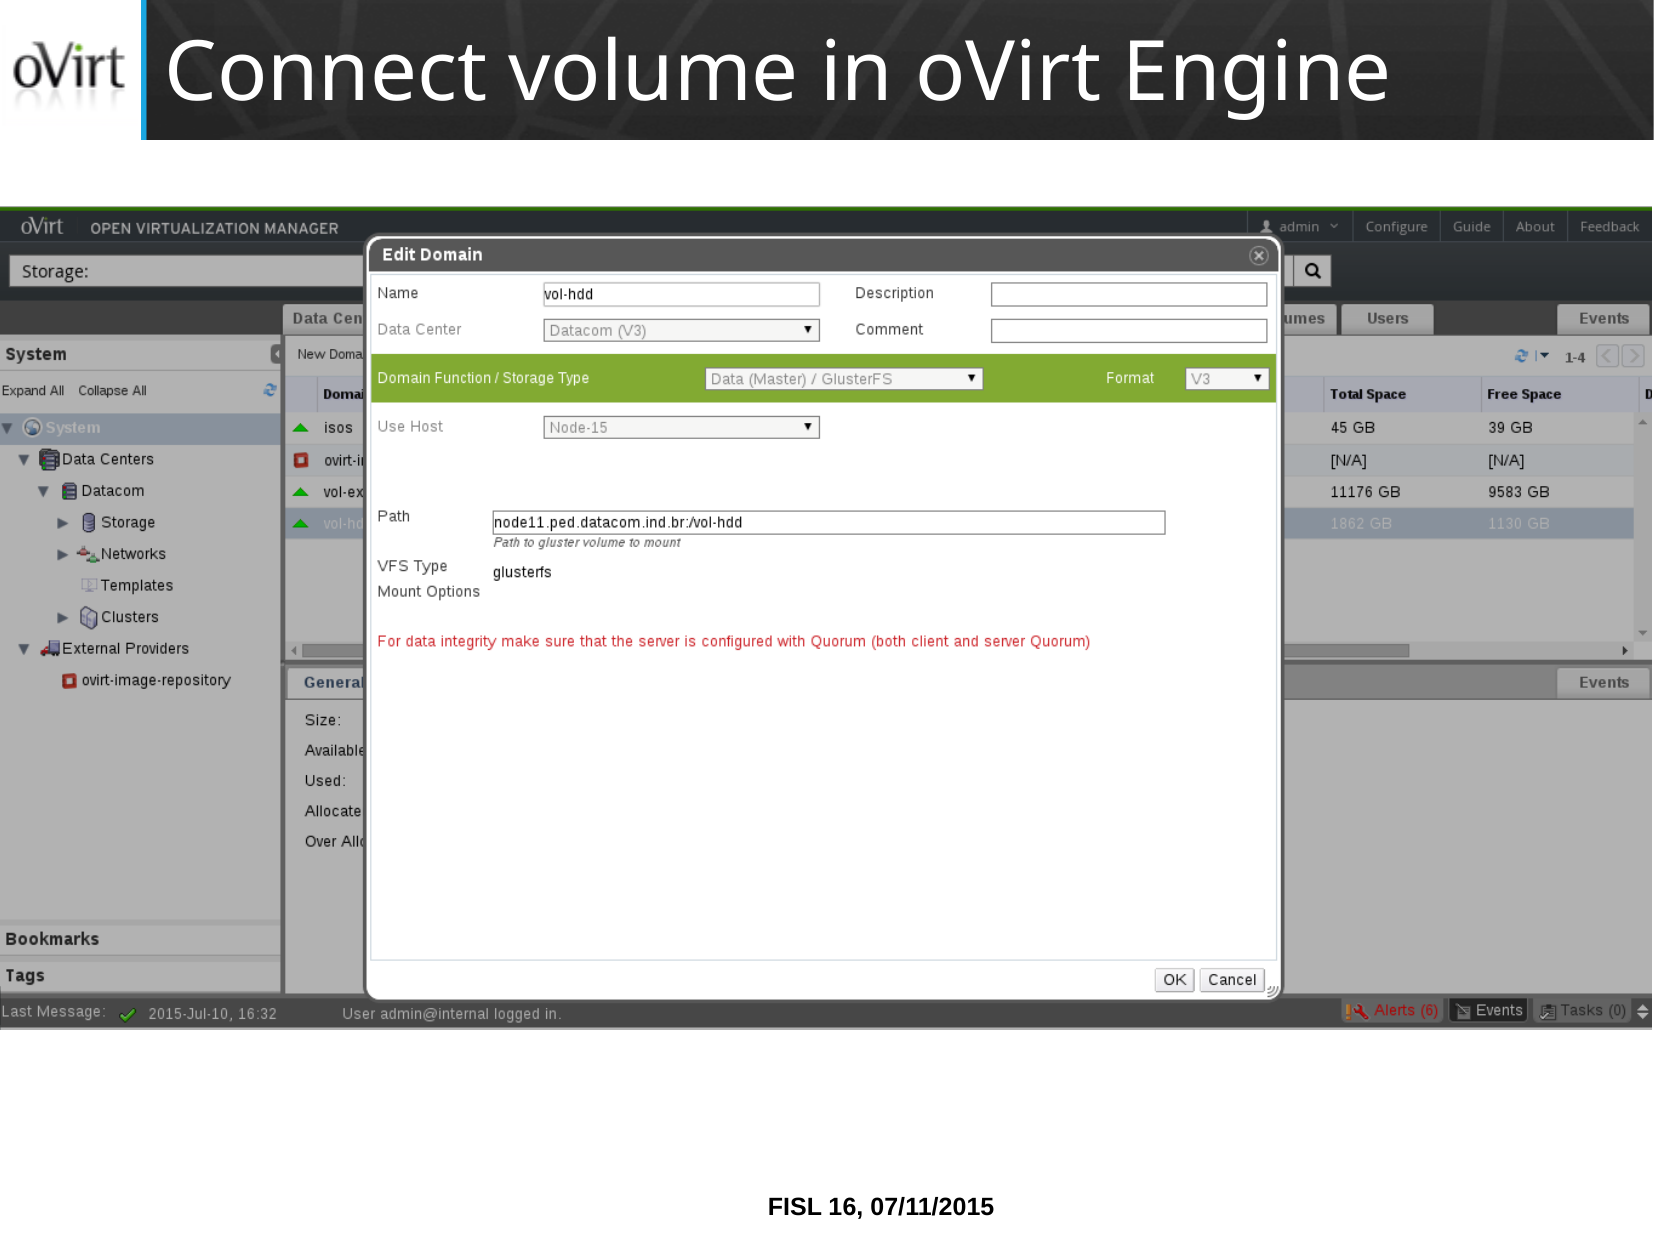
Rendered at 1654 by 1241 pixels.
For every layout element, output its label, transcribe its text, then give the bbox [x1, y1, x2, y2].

title Connect volume in oVirt Engine [164, 11, 1653, 126]
picture [0, 206, 1652, 1030]
picture [0, 0, 1654, 140]
